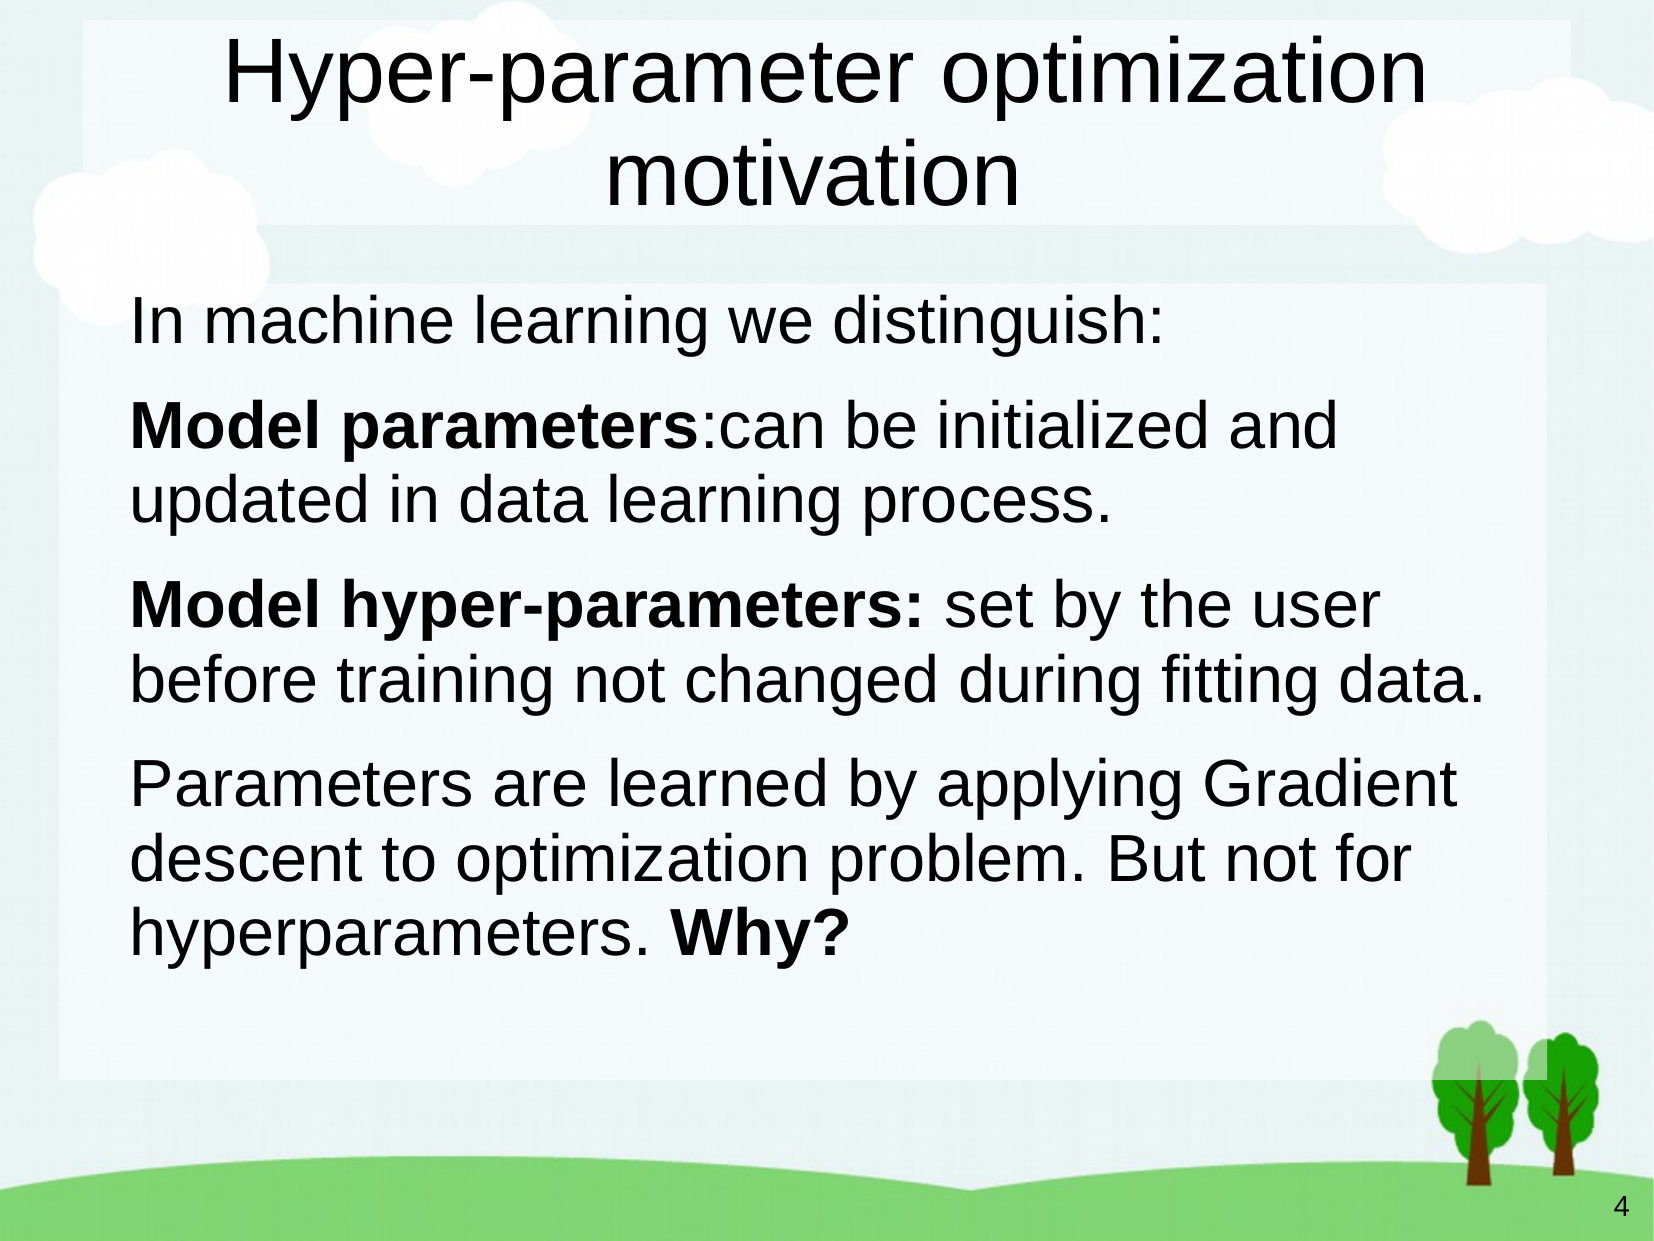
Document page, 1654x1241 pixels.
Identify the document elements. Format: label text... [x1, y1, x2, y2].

title Hyper-parameter optimization motivation [82, 19, 1571, 225]
picture [0, 0, 1654, 1241]
list In machine learning we distinguish: Model parameters:can be initialized and updated in data learning process. Model hyper-parameters: set by the user before training not changed during fitting data. Parameters are learned by applying Gradient descent to optimization problem. But not for hyperparameters. Why? [59, 283, 1548, 1080]
